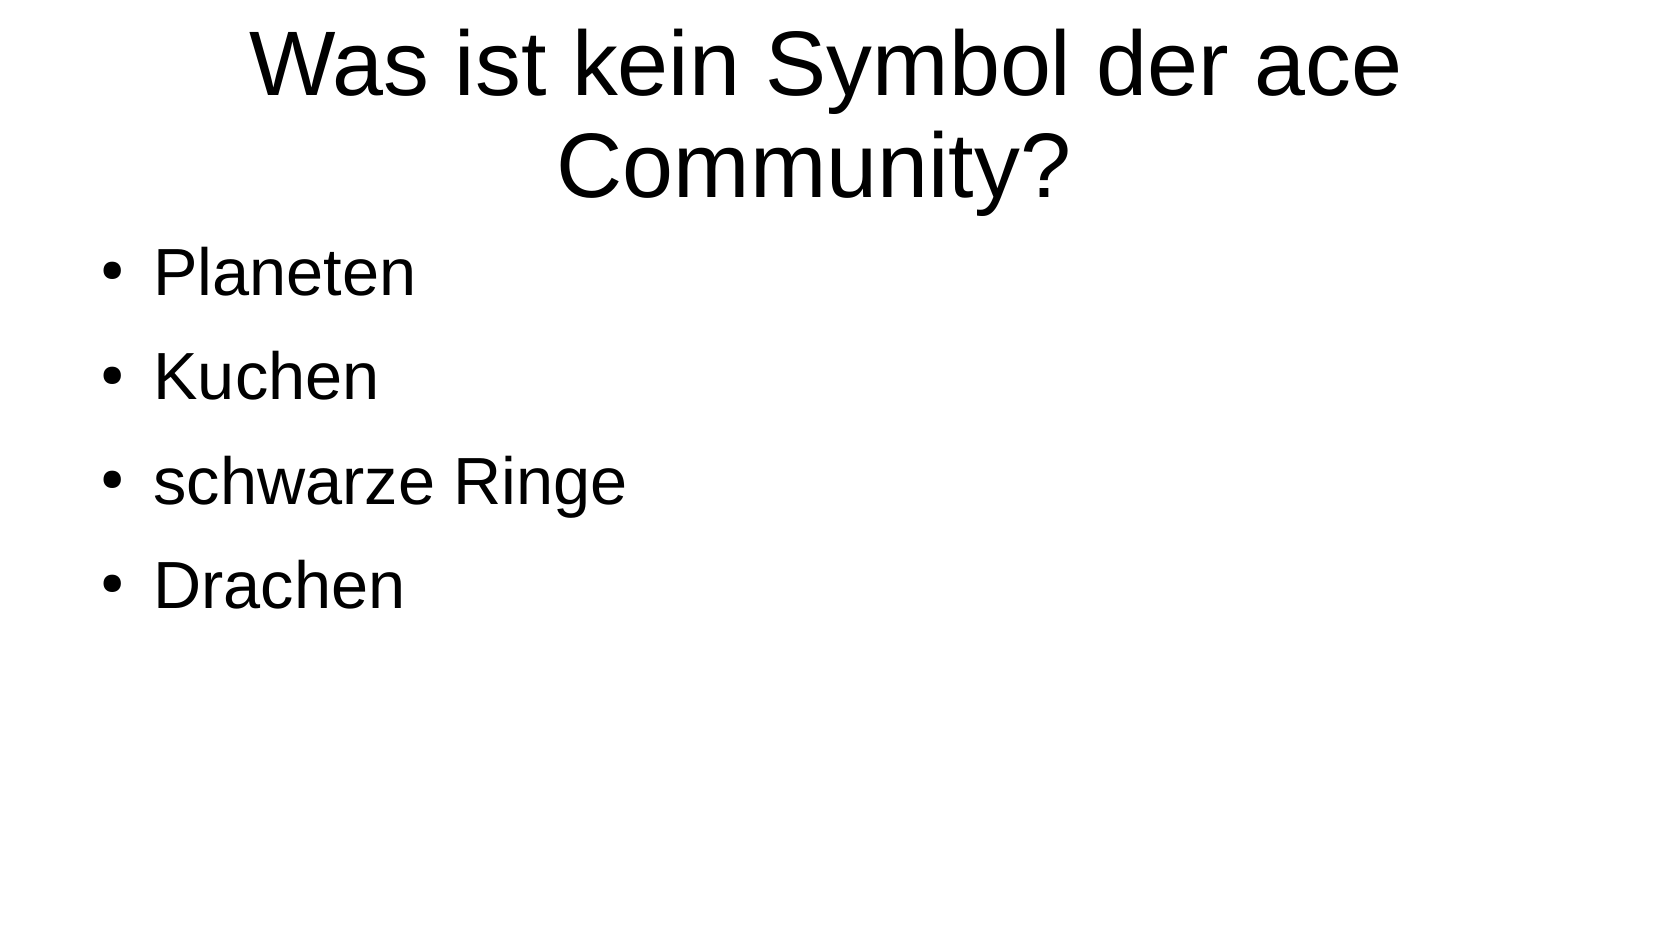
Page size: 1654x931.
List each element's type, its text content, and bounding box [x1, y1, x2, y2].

title Was ist kein Symbol der ace Community? [82, 12, 1571, 218]
list Planeten Kuchen schwarze Ringe Drachen [82, 235, 1571, 775]
